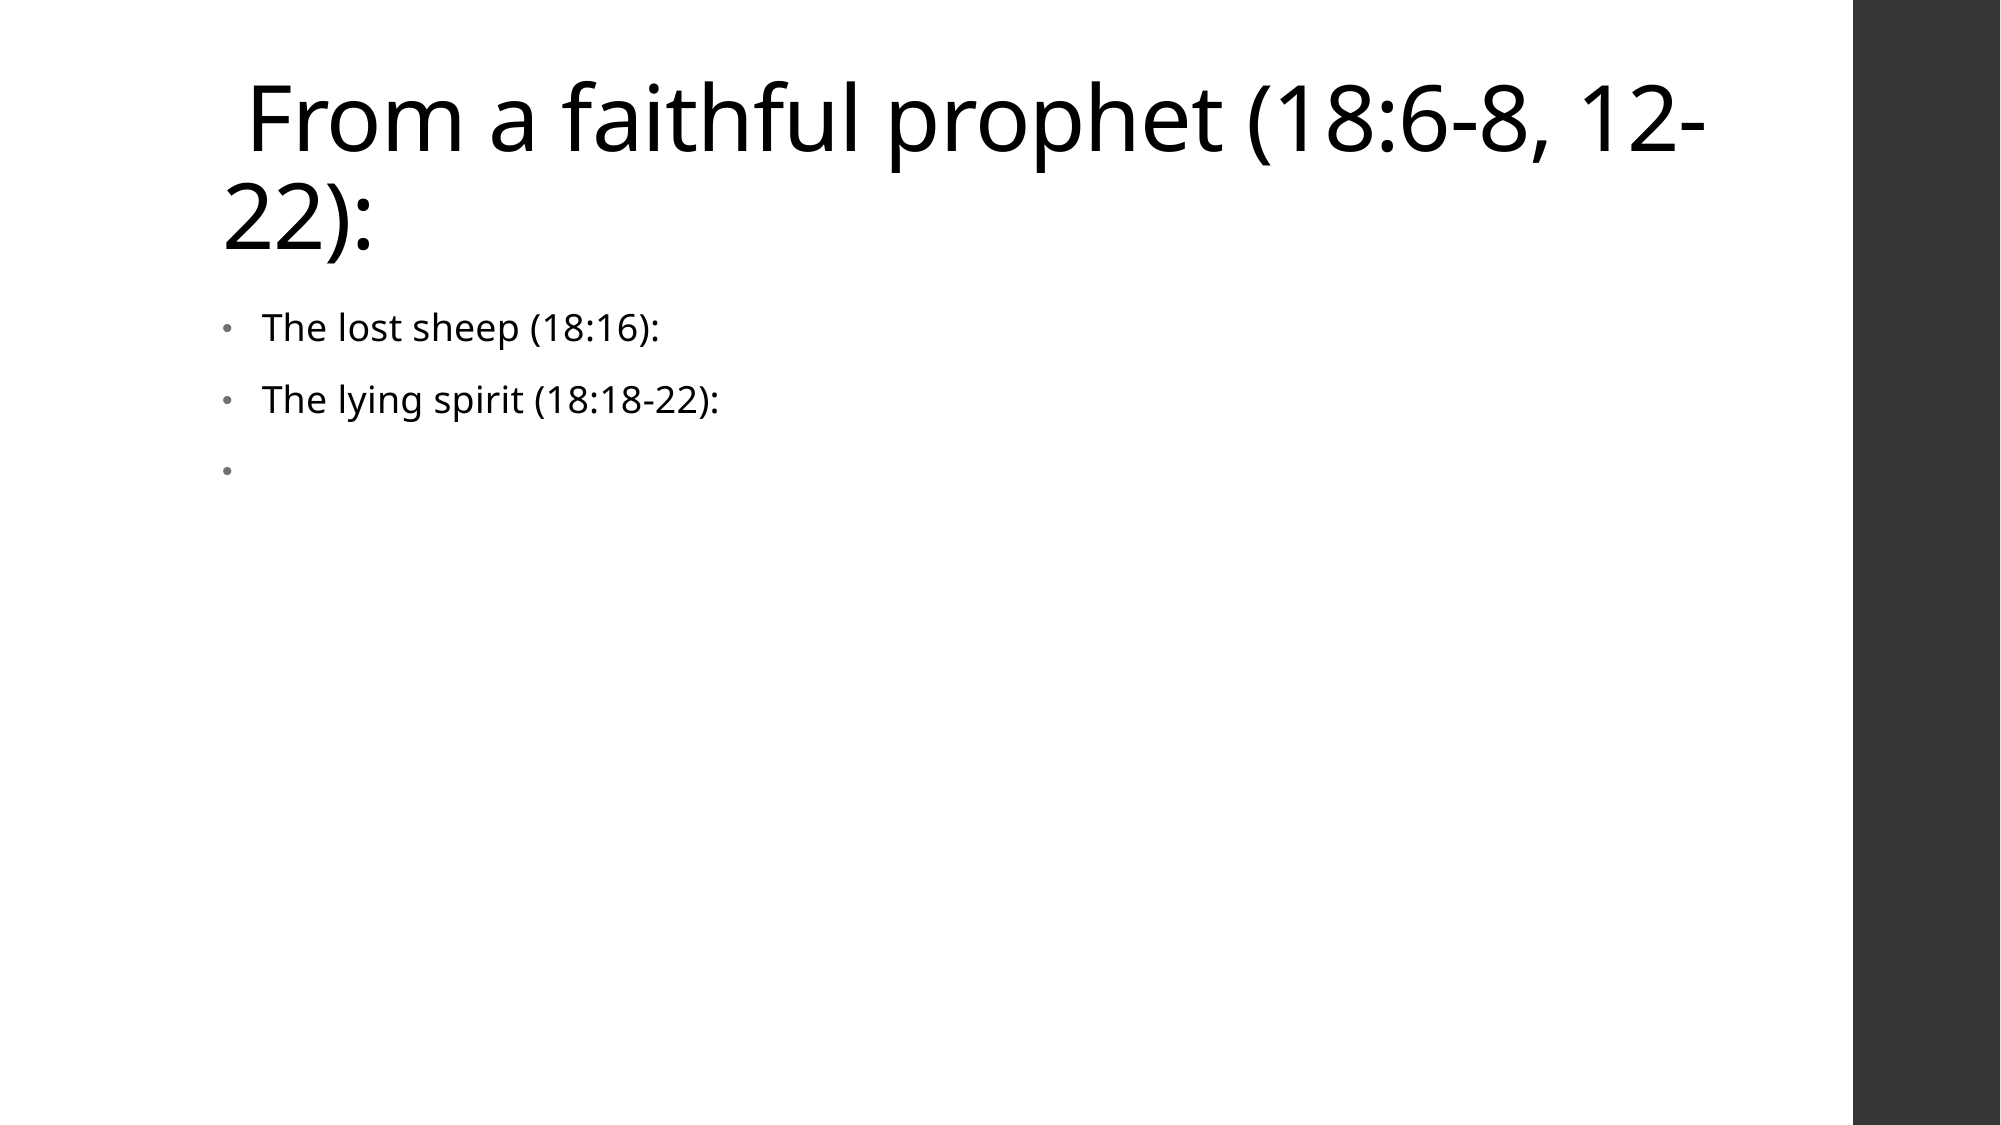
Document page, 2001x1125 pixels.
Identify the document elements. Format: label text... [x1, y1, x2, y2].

title From a faithful prophet (18:6-8, 12-22): [206, 60, 1797, 278]
list The lost sheep (18:16): The lying spirit (18:18-22): [206, 299, 1617, 1014]
